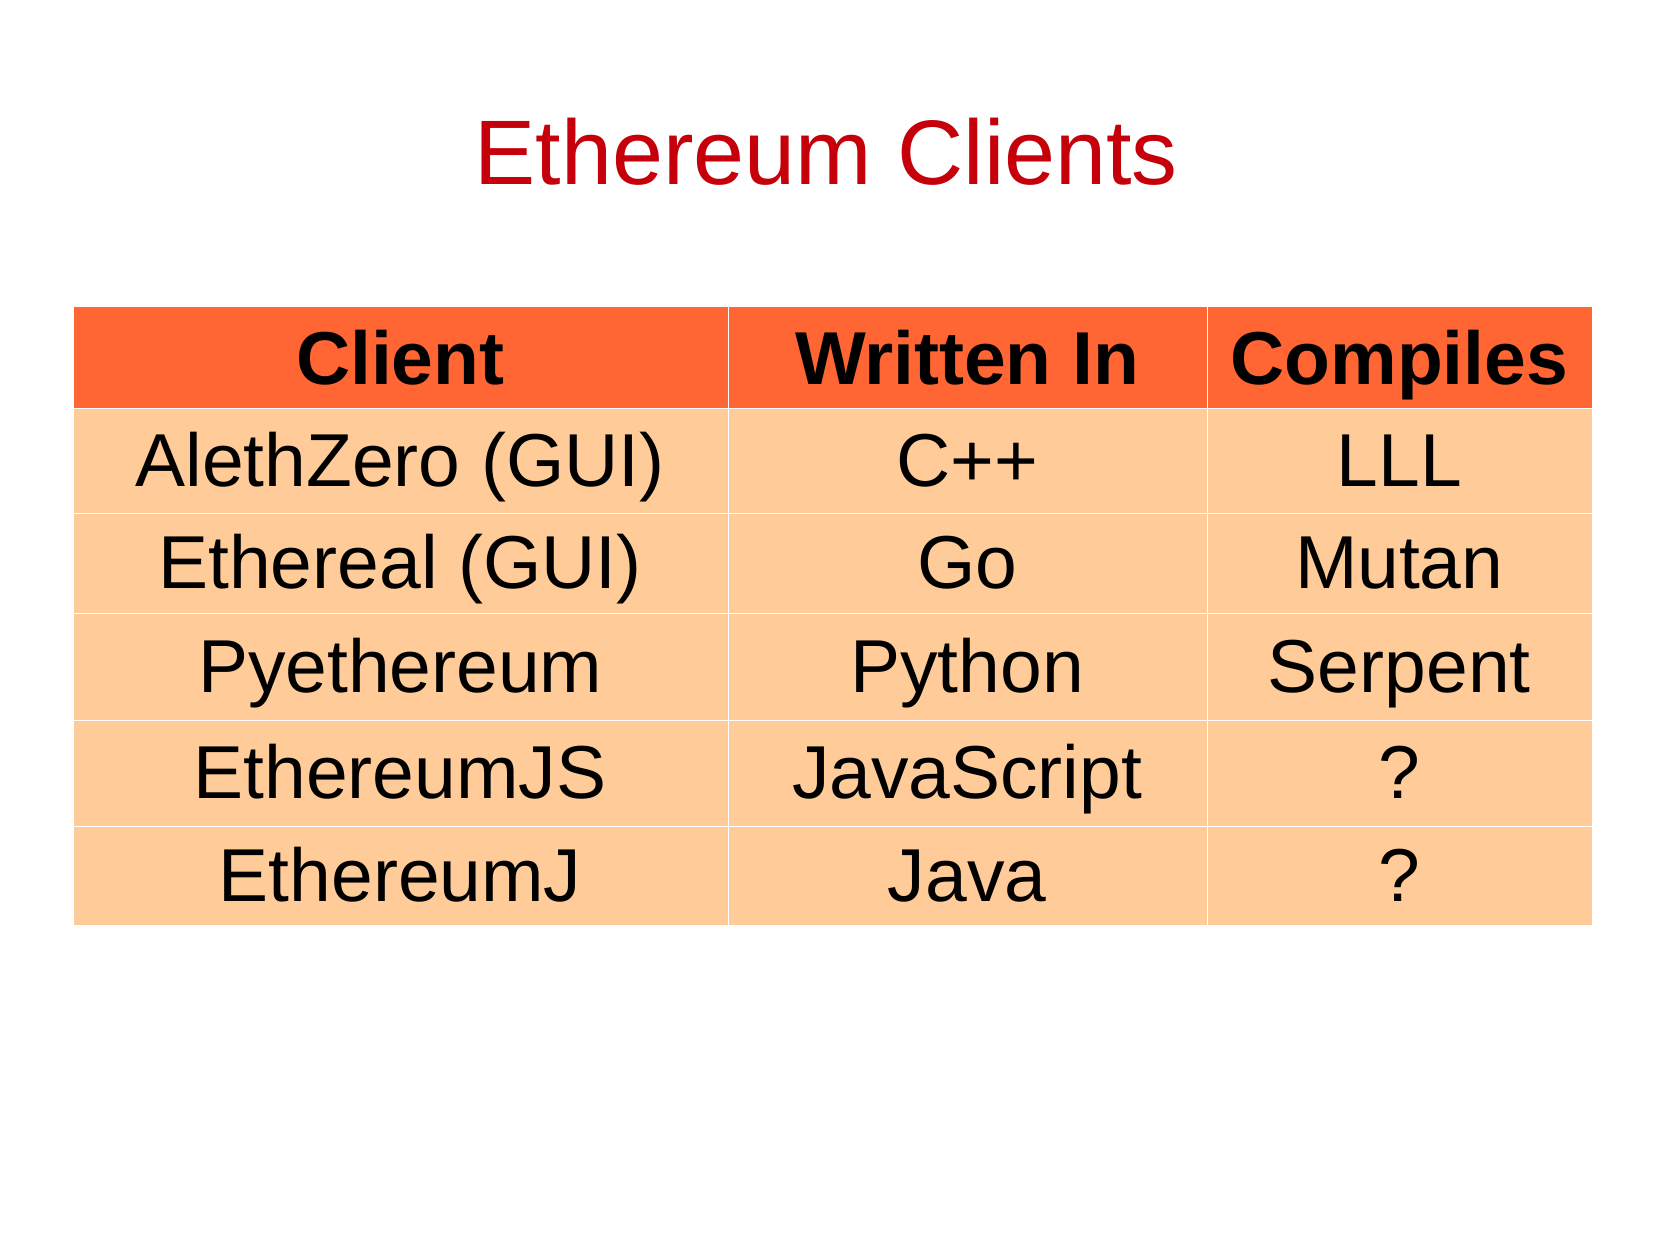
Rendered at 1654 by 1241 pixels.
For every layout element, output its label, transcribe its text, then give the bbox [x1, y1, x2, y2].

table_cell Python [729, 614, 1207, 720]
table_cell ? [1208, 721, 1592, 826]
table_cell Java [729, 827, 1207, 925]
table_cell Ethereal (GUI) [74, 514, 728, 613]
table_header Written In [729, 307, 1207, 408]
table_cell Pyethereum [74, 614, 728, 720]
table_header Client [74, 307, 728, 408]
table_cell C++ [729, 409, 1207, 513]
title Ethereum Clients [82, 49, 1571, 257]
table_cell JavaScript [729, 721, 1207, 826]
table_cell LLL [1208, 409, 1592, 513]
table_cell EthereumJS [74, 721, 728, 826]
table_cell ? [1208, 827, 1592, 925]
table_cell Mutan [1208, 514, 1592, 613]
table_cell Serpent [1208, 614, 1592, 720]
table_cell Go [729, 514, 1207, 613]
table_header Compiles [1208, 307, 1592, 408]
table_cell EthereumJ [74, 827, 728, 925]
table_cell AlethZero (GUI) [74, 409, 728, 513]
